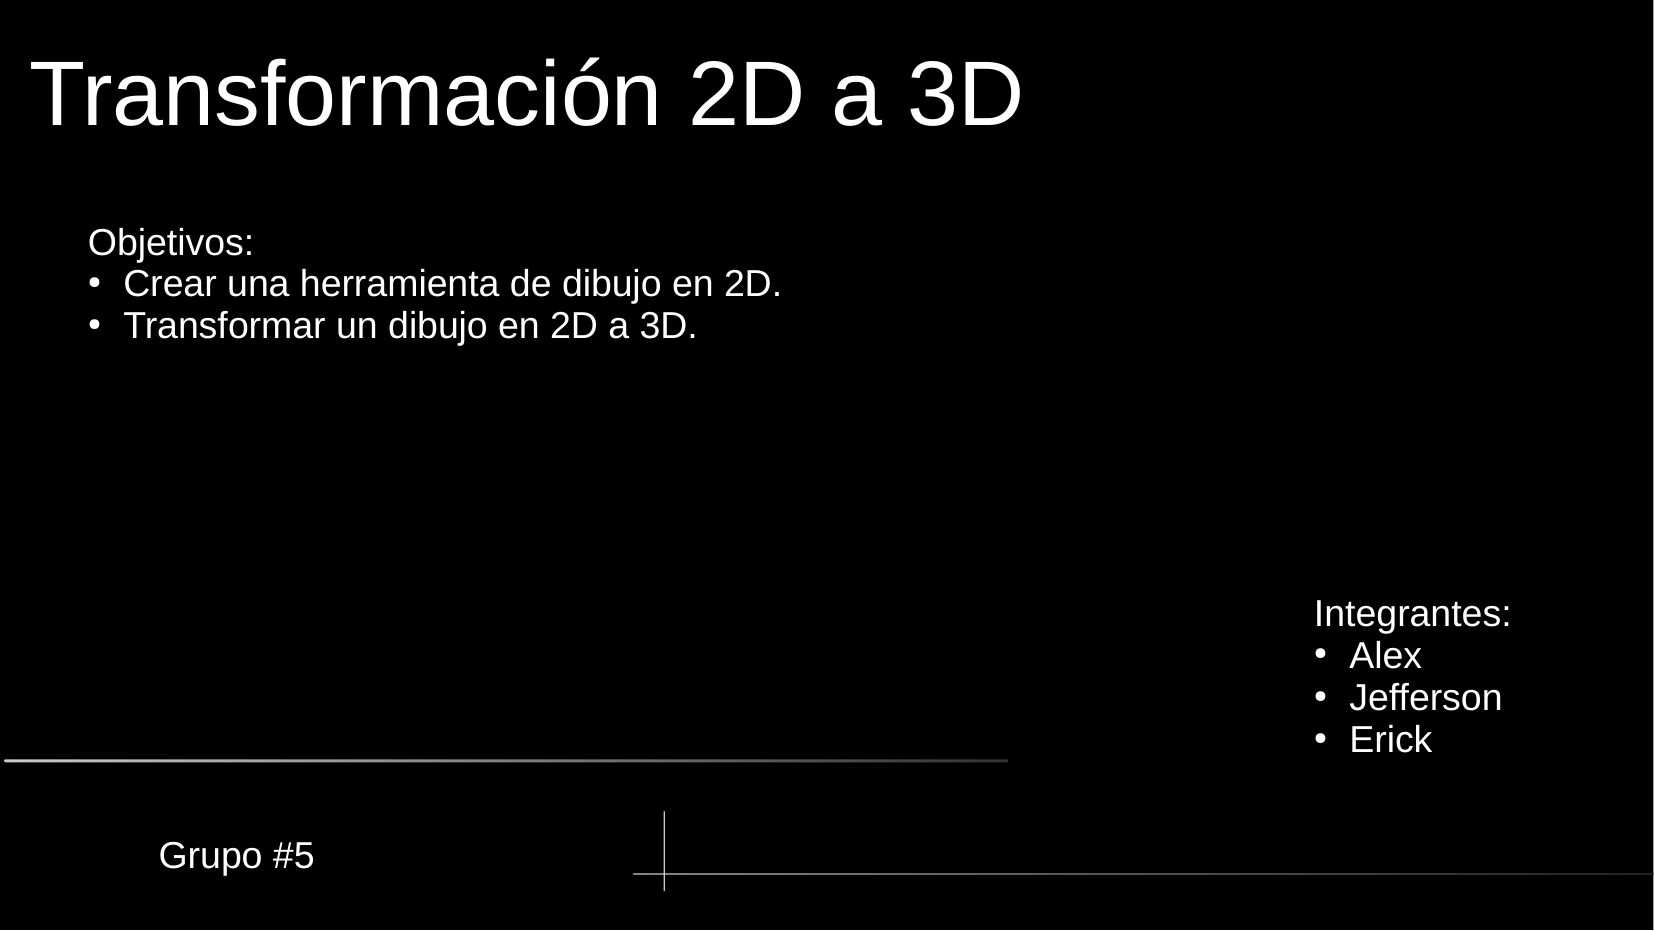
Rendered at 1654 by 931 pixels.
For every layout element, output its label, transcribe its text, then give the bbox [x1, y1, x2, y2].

text_box Objetivos: Crear una herramienta de dibujo en 2D. Transformar un dibujo en 2D a 3D. [73, 213, 798, 355]
text_box Integrantes: Alex Jefferson Erick [1299, 584, 1527, 768]
title Transformación 2D a 3D [29, 39, 1506, 148]
text_box Grupo #5 [143, 826, 330, 884]
